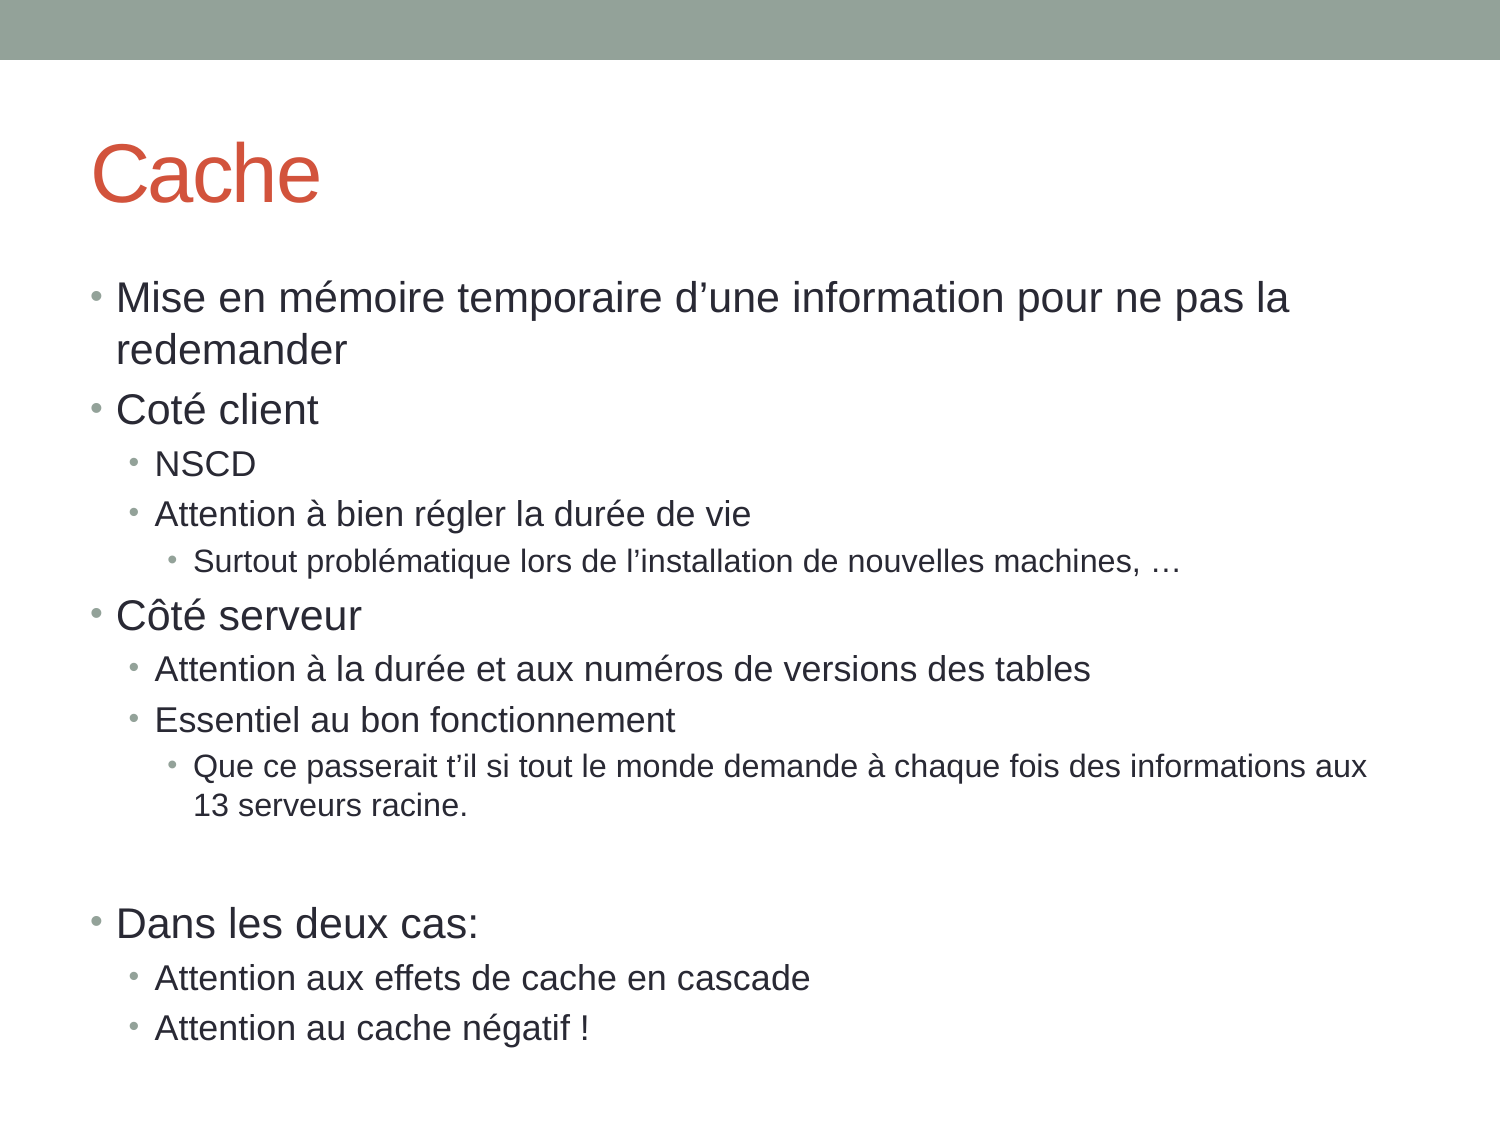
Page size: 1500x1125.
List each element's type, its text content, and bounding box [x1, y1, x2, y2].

title Cache [75, 87, 1425, 250]
list Mise en mémoire temporaire d’une information pour ne pas la redemander Coté client NSCD Attention à bien régler la durée de vie Surtout problématique lors de l’installation de nouvelles machines, … Côté serveur Attention à la durée et aux numéros de versions des tables Essentiel au bon fonctionnement Que ce passerait t’il si tout le monde demande à chaque fois des informations aux 13 serveurs racine. Dans les deux cas: Attention aux effets de cache en cascade Attention au cache négatif ! [75, 262, 1425, 1063]
